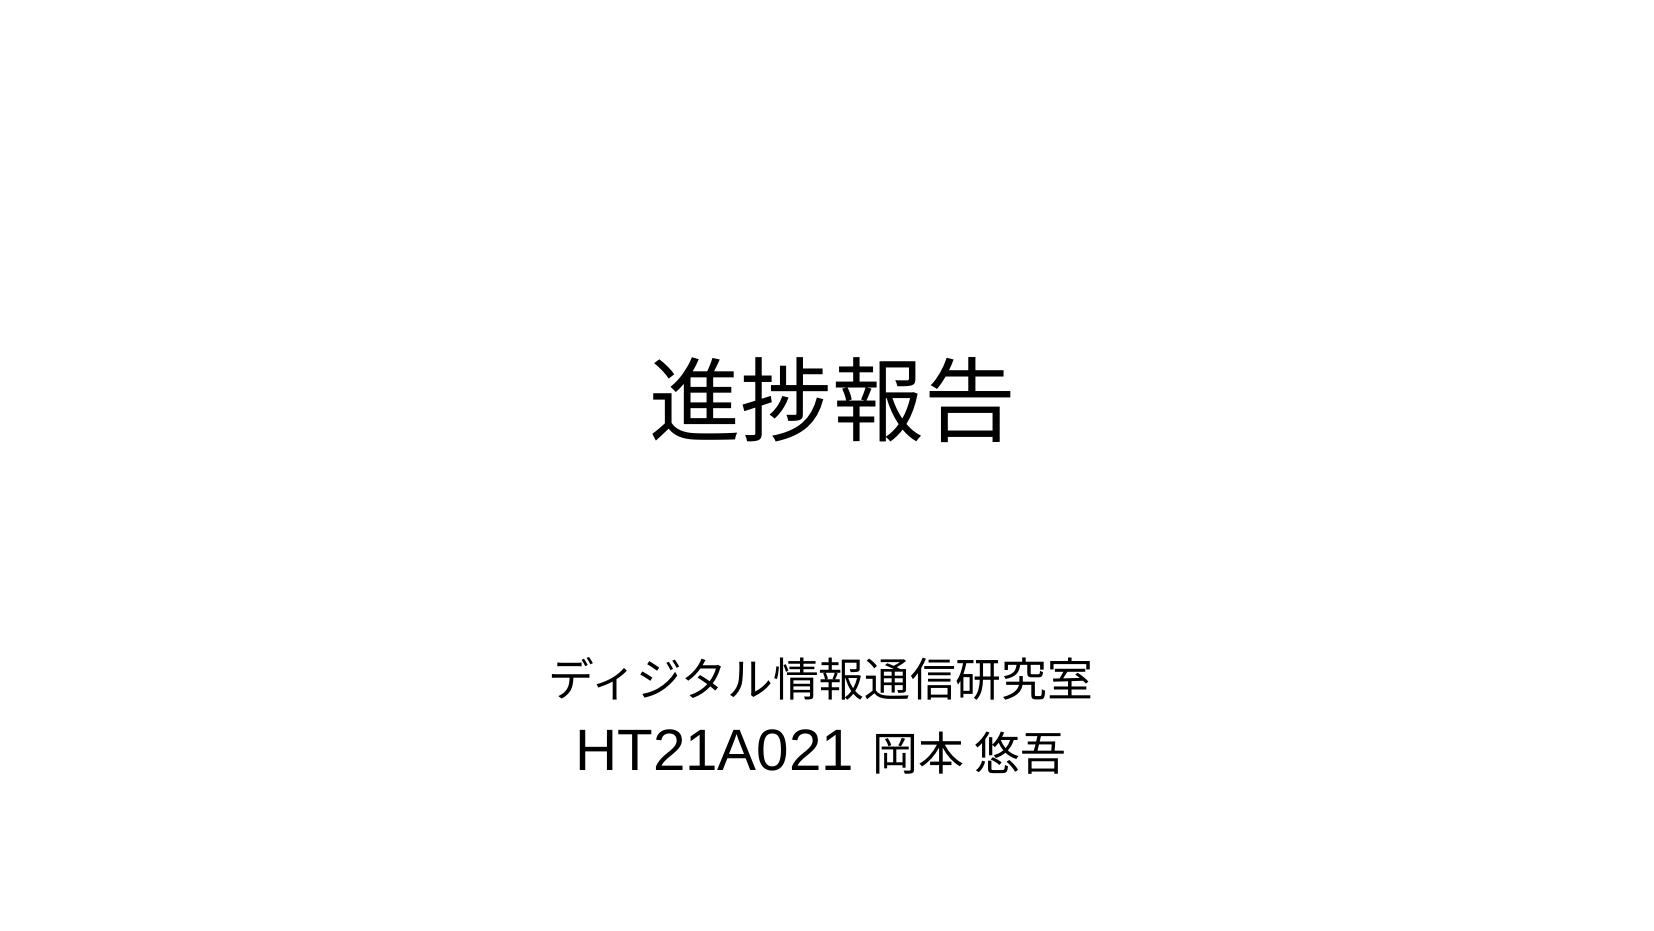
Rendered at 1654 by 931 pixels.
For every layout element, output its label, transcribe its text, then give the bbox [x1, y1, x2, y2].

title 進捗報告 [88, 317, 1577, 473]
subtitle ディジタル情報通信研究室 HT21A021 岡本 悠吾 [76, 601, 1565, 827]
